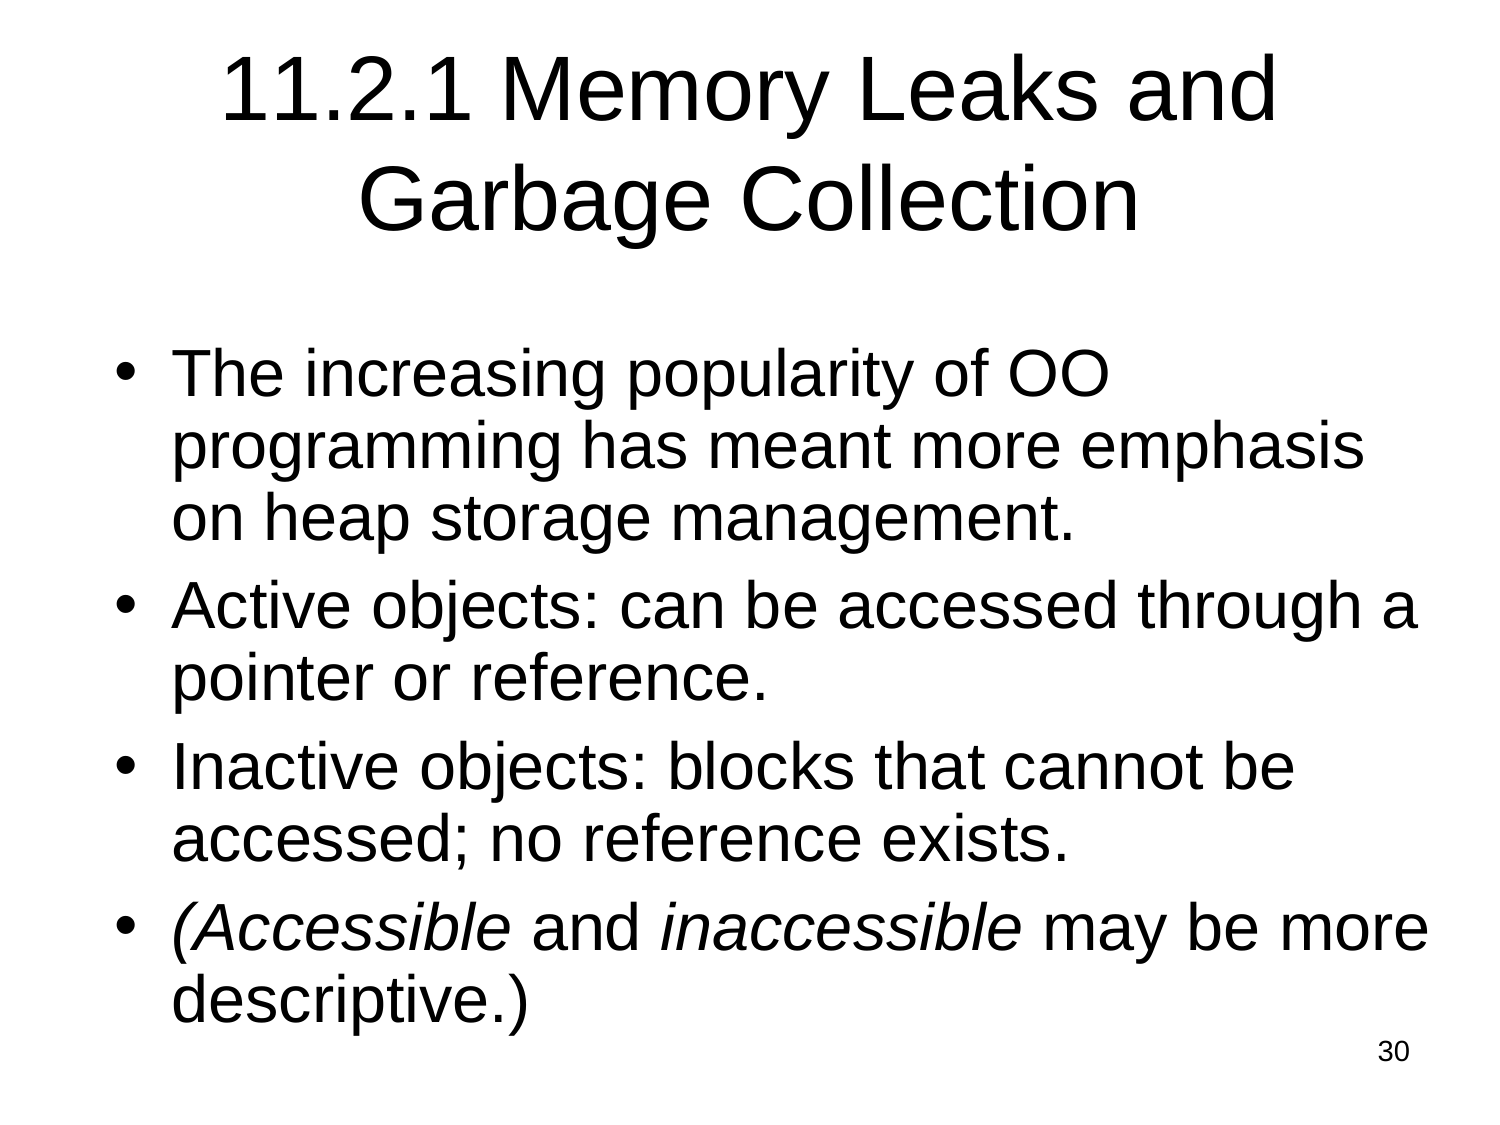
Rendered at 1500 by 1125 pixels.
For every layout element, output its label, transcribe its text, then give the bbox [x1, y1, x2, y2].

list The increasing popularity of OO programming has meant more emphasis on heap storage management. Active objects: can be accessed through a pointer or reference. Inactive objects: blocks that cannot be accessed; no reference exists. (Accessible and inaccessible may be more descriptive.) [99, 330, 1469, 1052]
title 11.2.1 Memory Leaks and Garbage Collection [75, 21, 1426, 257]
text_box <number> [1074, 1052, 1426, 1103]
